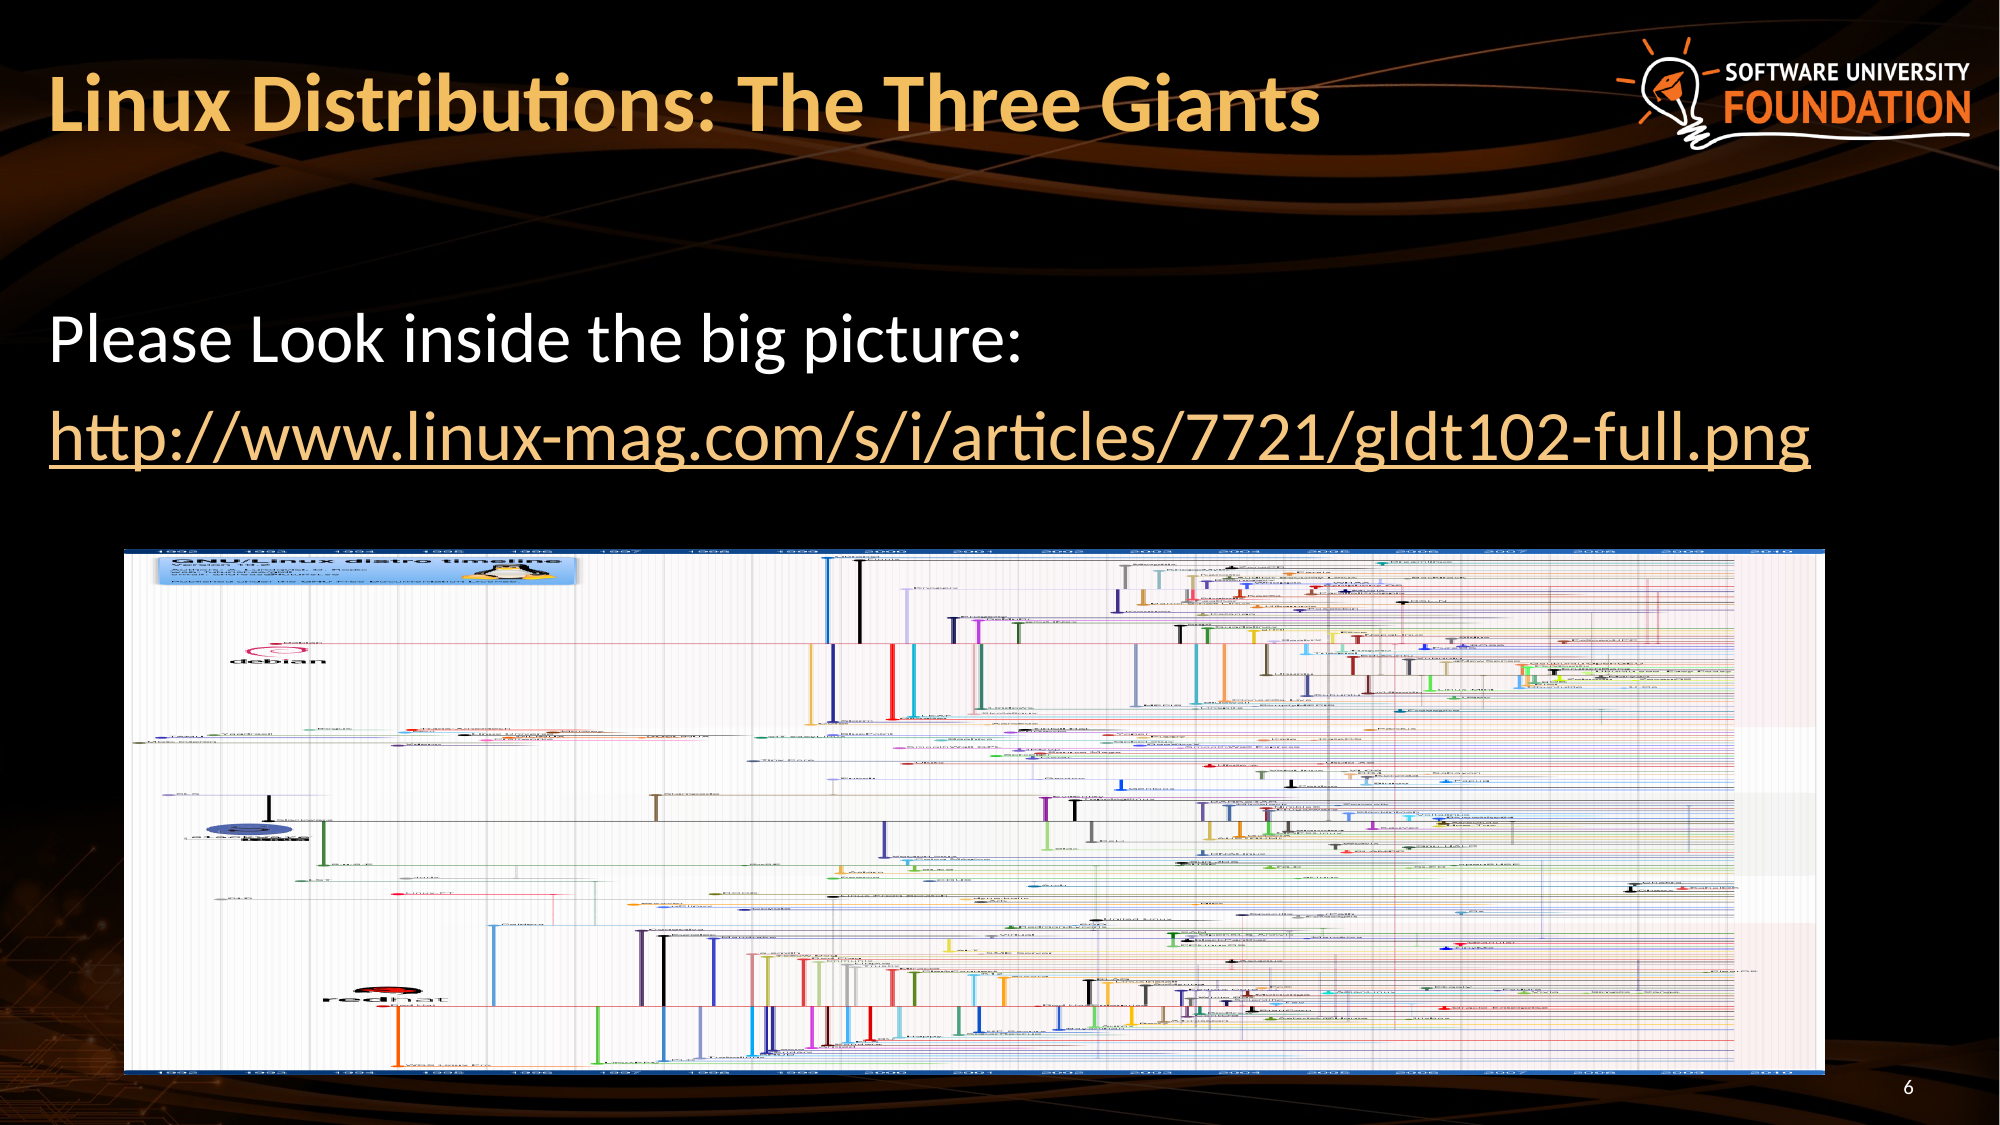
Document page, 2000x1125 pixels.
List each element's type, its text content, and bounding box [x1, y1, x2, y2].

list Please Look inside the big picture: http://www.linux-mag.com/s/i/articles/7721/gldt102-full.png [31, 188, 1968, 1103]
picture [0, 0, 2000, 1125]
title Linux Distributions: The Three Giants [30, 6, 1602, 189]
